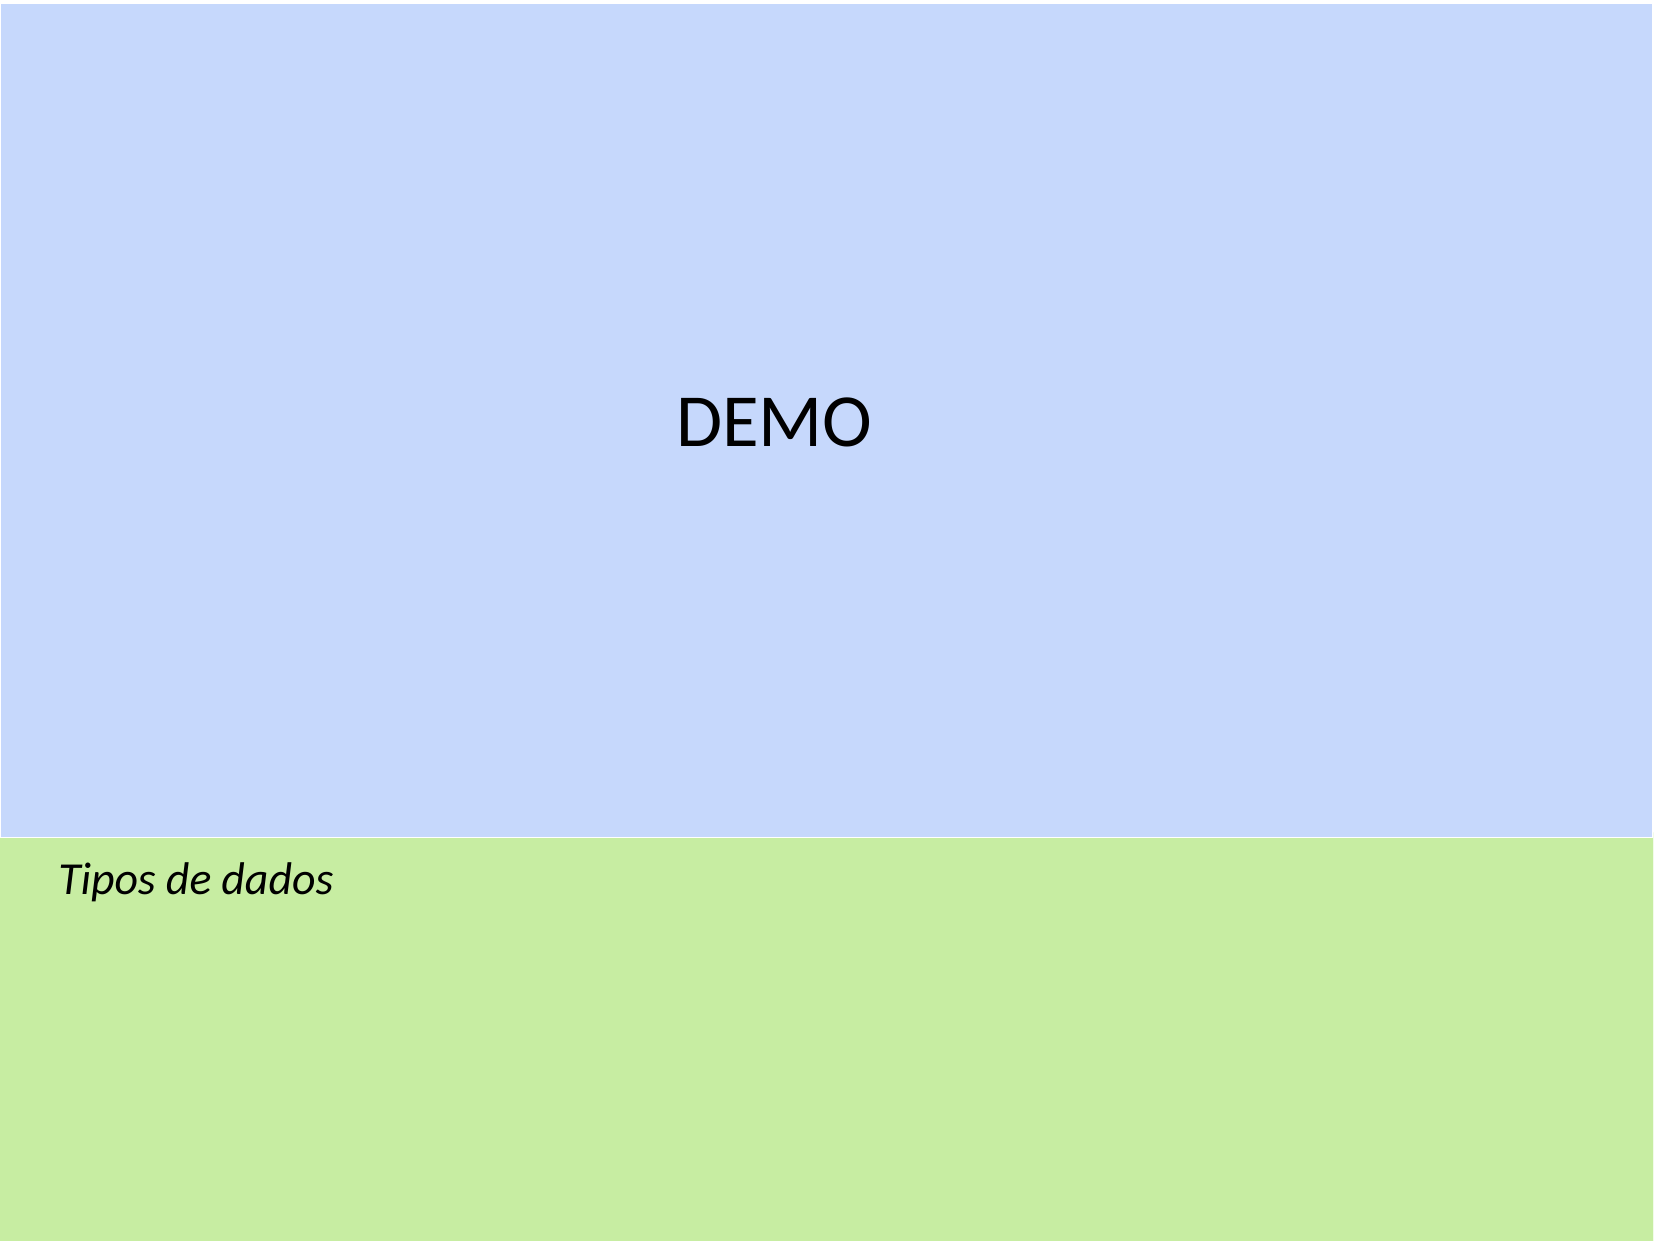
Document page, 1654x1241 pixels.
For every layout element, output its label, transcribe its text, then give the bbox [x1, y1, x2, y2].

text_box Tipos de dados [43, 852, 377, 914]
text_box DEMO [661, 382, 898, 473]
